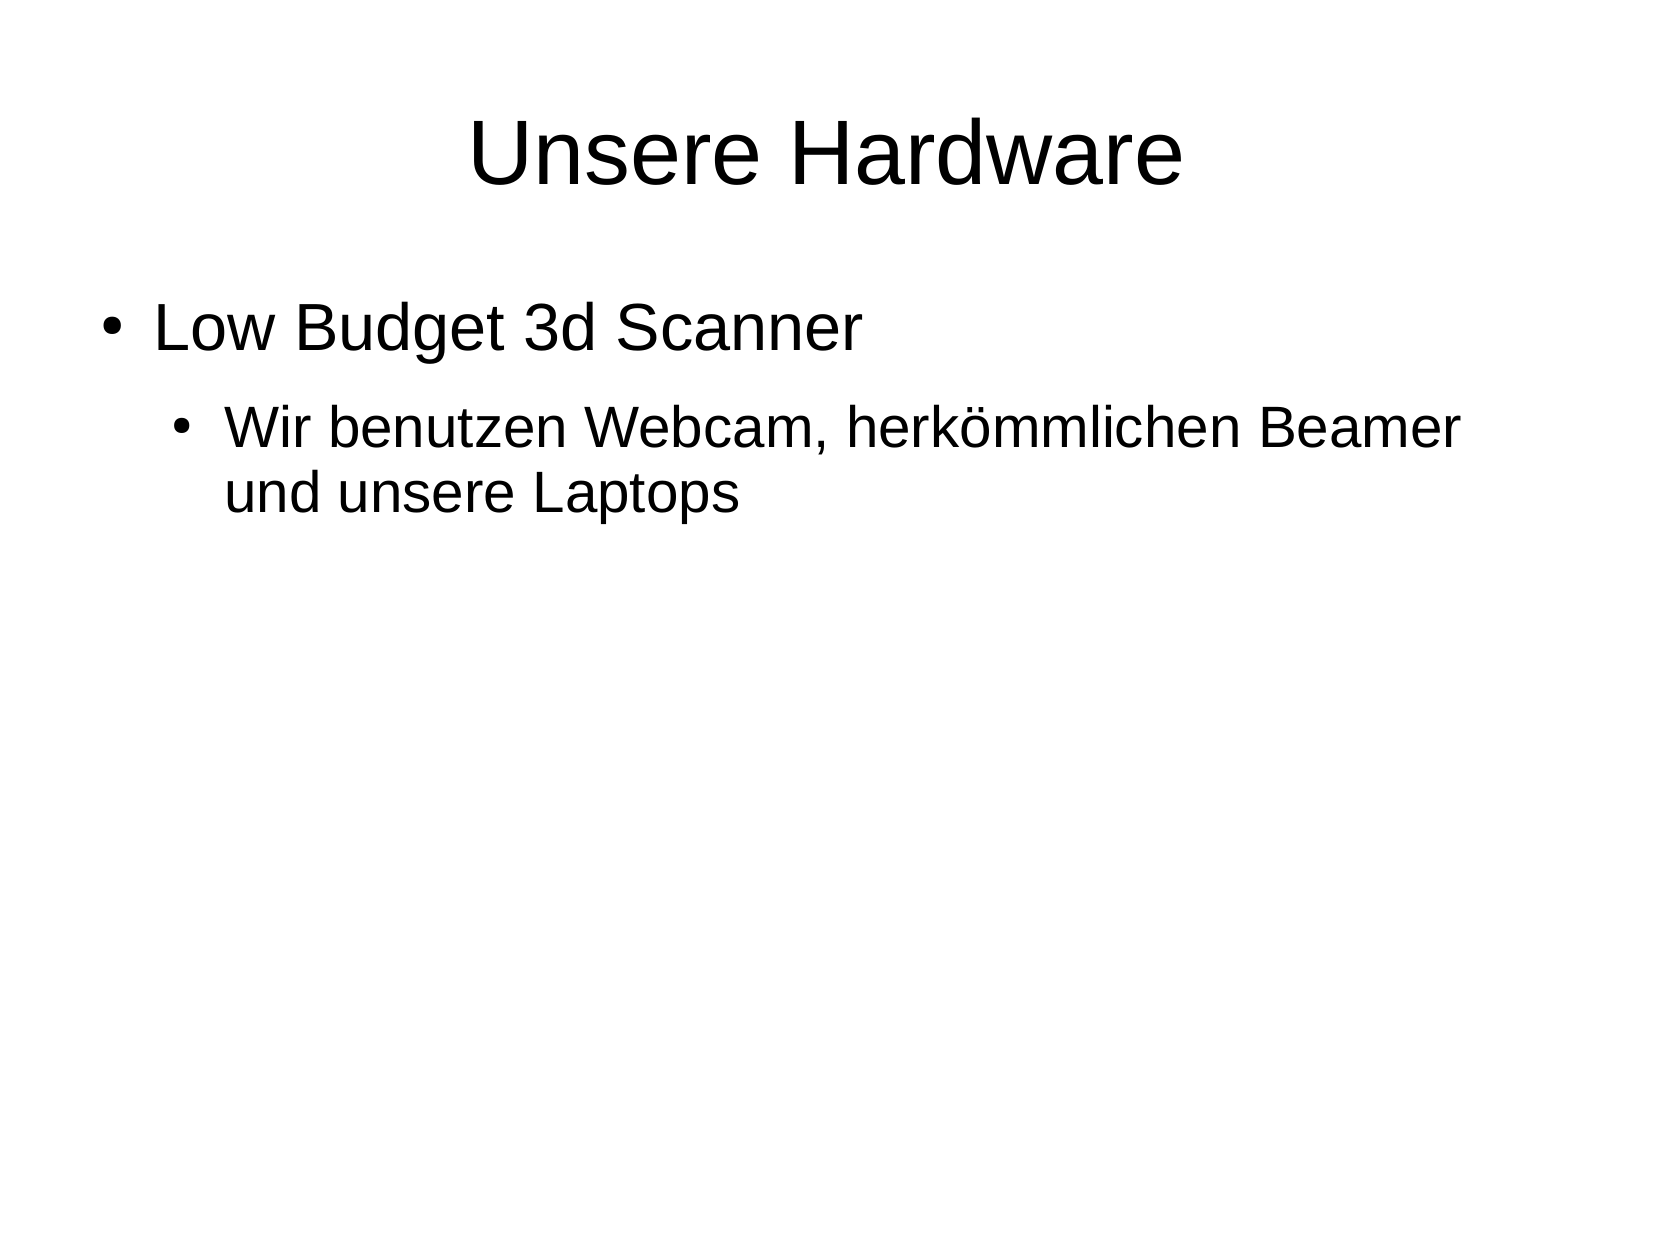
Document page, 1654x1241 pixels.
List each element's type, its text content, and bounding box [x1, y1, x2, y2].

list Low Budget 3d Scanner Wir benutzen Webcam, herkömmlichen Beamer und unsere Laptops [82, 290, 1571, 1109]
title Unsere Hardware [82, 49, 1571, 257]
